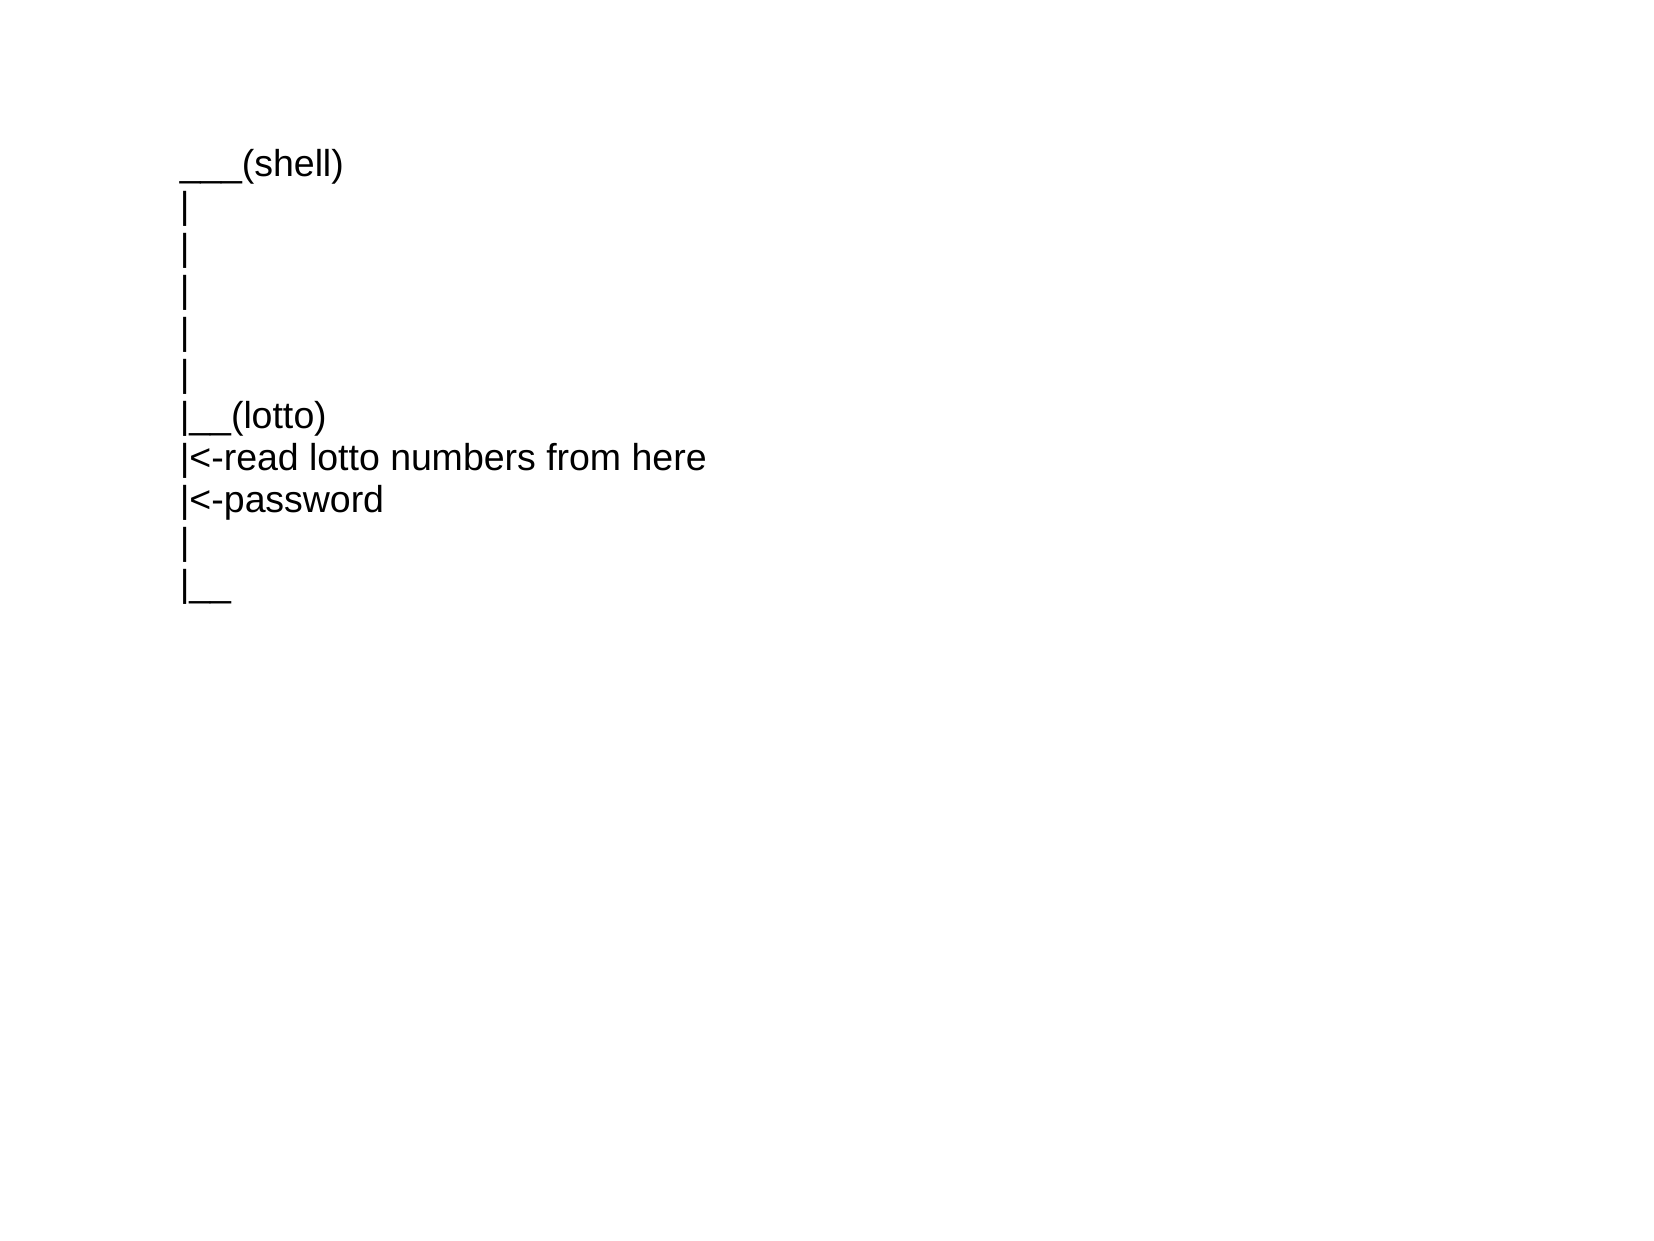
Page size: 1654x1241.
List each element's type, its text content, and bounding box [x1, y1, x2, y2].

text_box ___(shell) | | | | | |__(lotto) |<-read lotto numbers from here |<-password | |__ [165, 135, 1516, 612]
